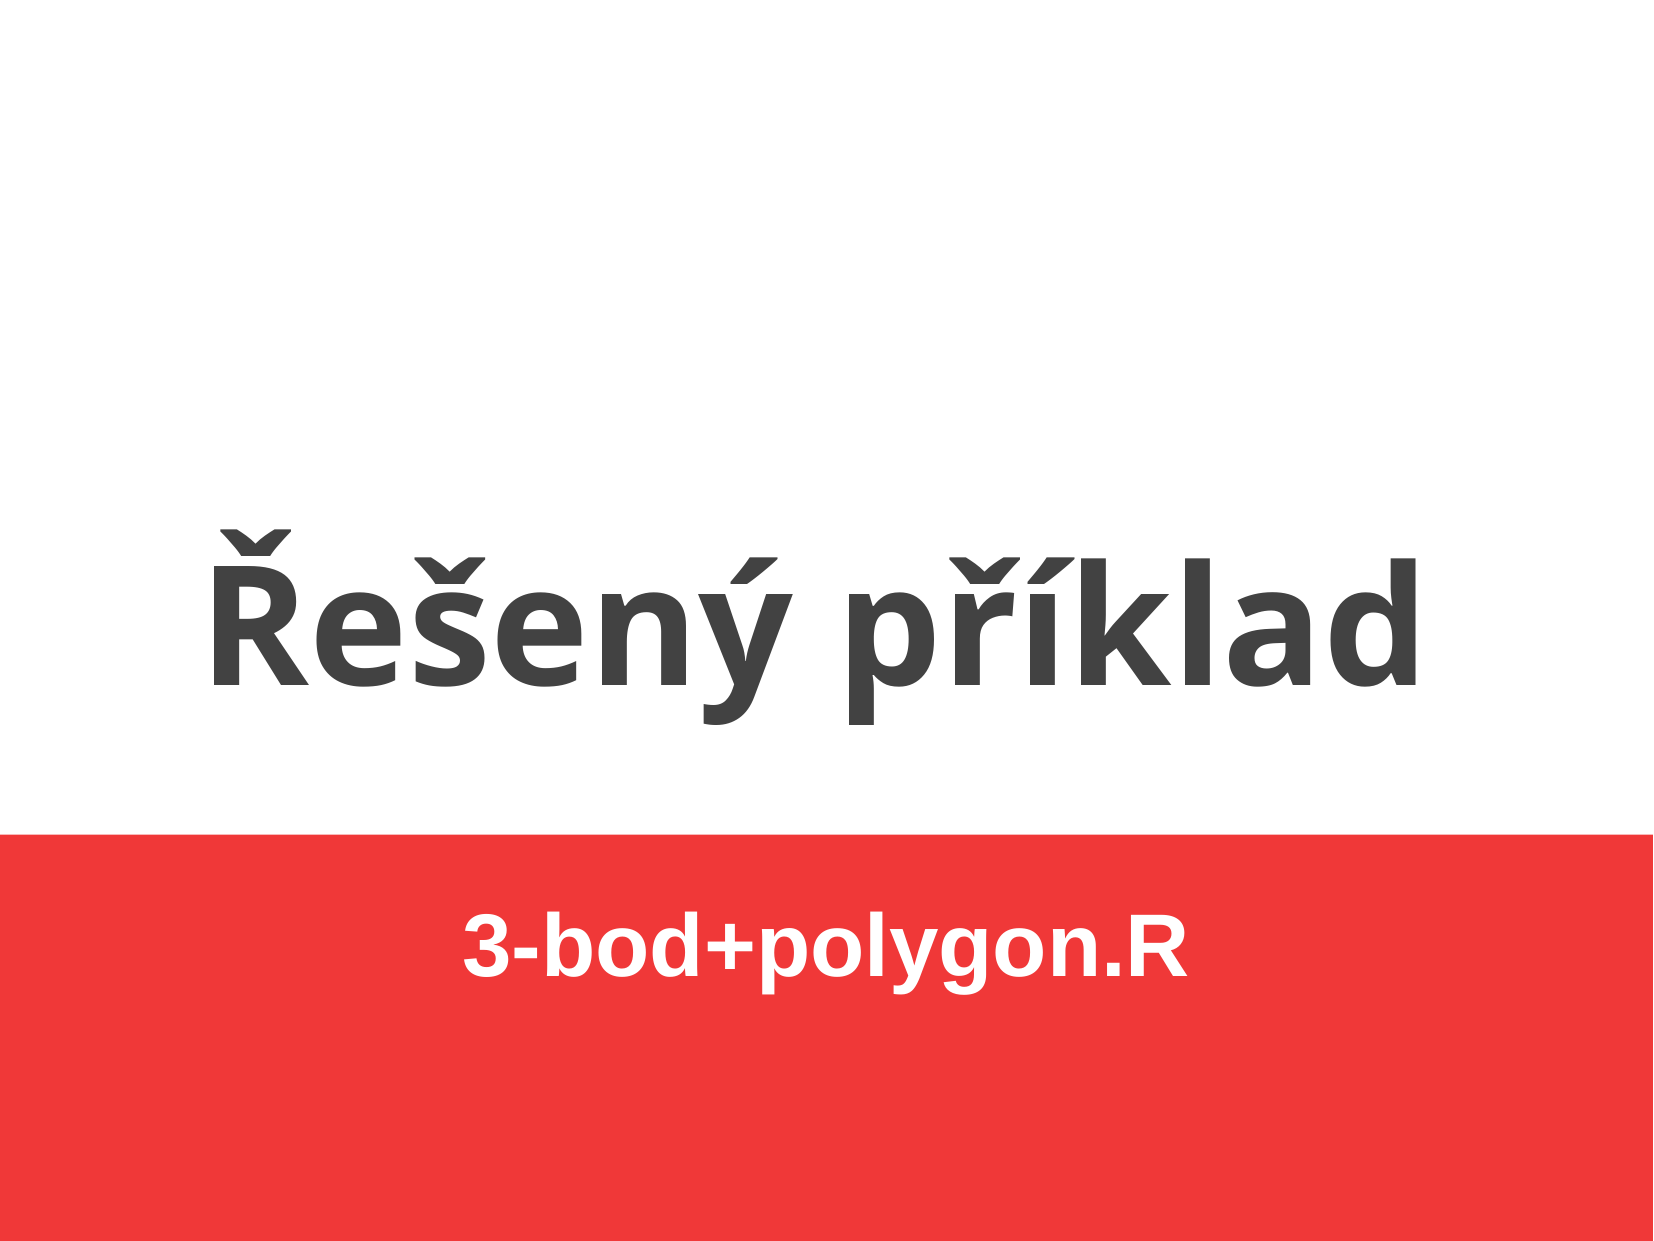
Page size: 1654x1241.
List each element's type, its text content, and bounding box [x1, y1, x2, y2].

subtitle 3-bod+polygon.R [82, 881, 1571, 1010]
title Řešený příklad [70, 430, 1559, 812]
